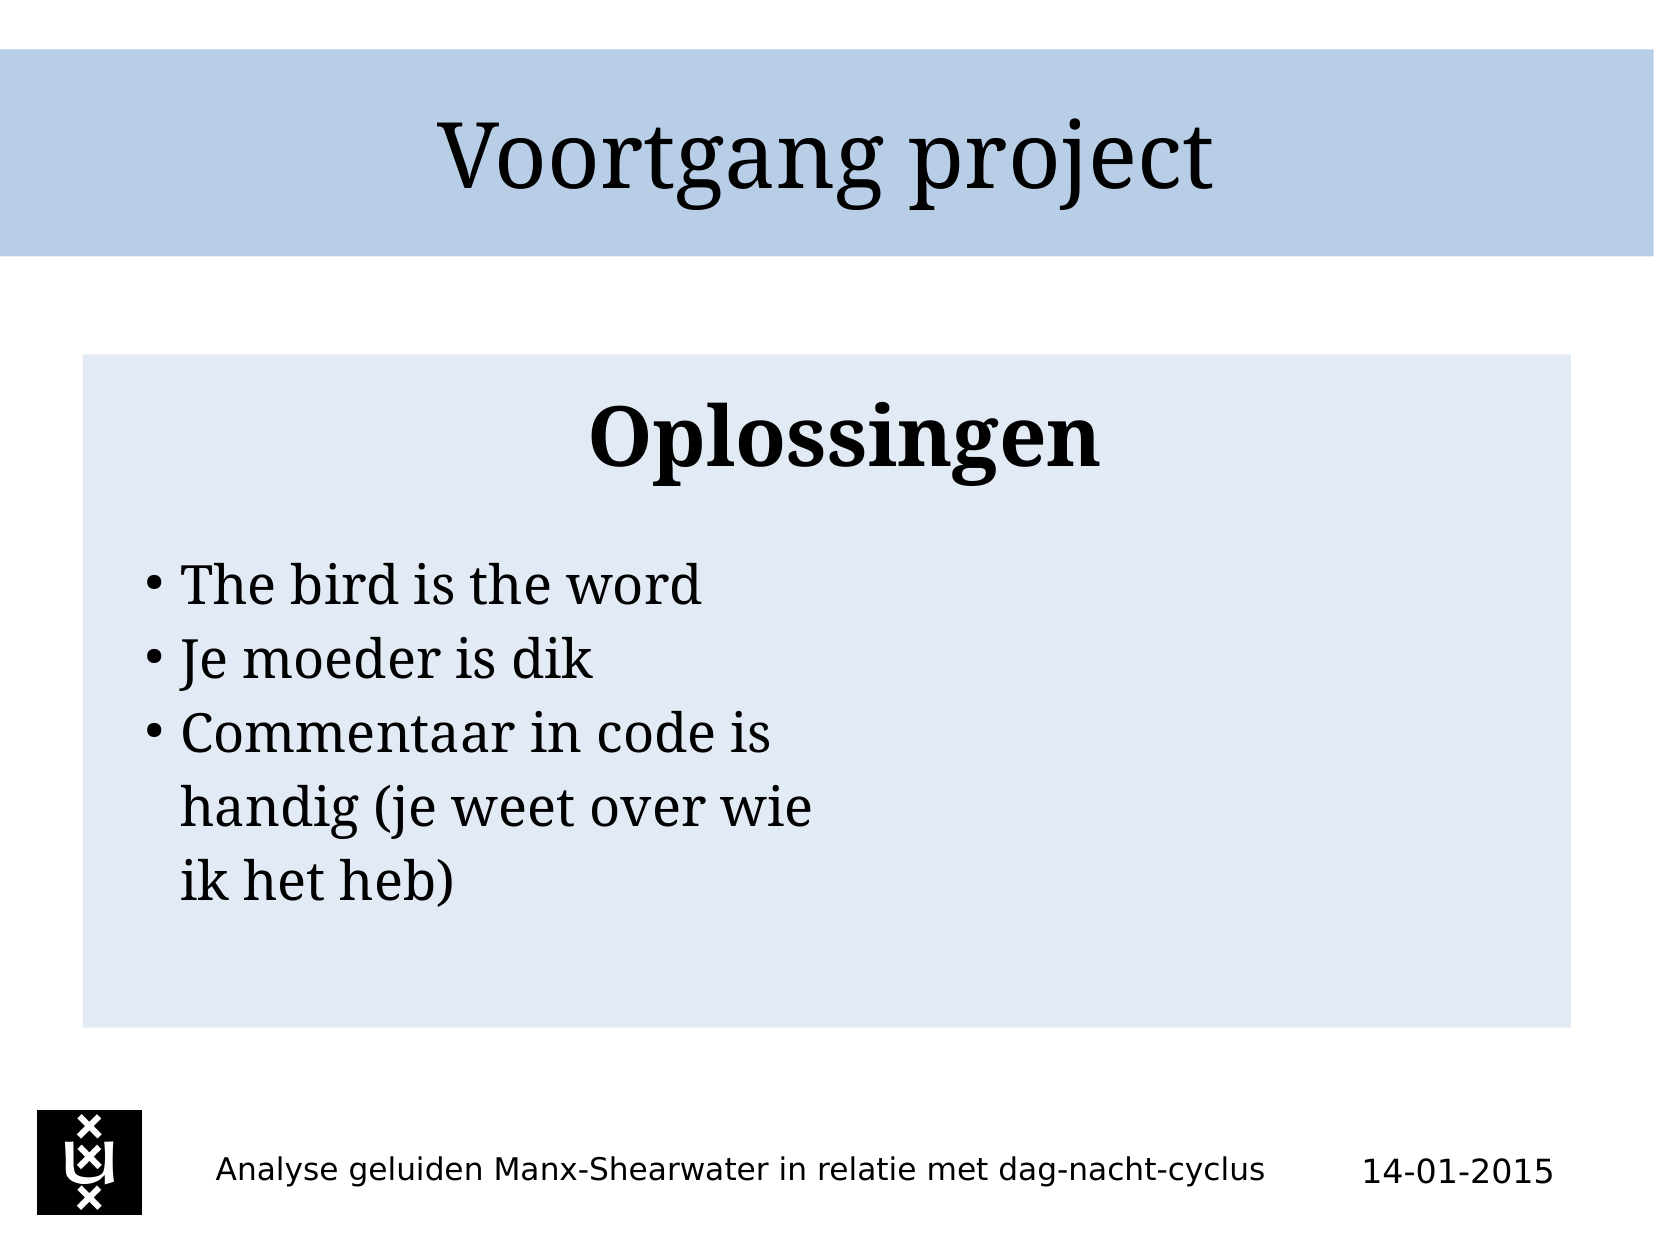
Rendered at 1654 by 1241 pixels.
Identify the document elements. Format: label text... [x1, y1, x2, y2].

picture [37, 1110, 142, 1215]
text_box 14-01-2015 [1489, 1145, 1571, 1199]
text_box Oplossingen The bird is the word Je moeder is dik Commentaar in code is handig (je weet over wie ik het heb) [129, 370, 1489, 1205]
text_box [82, 354, 1571, 1028]
title Voortgang project [0, 49, 1654, 257]
